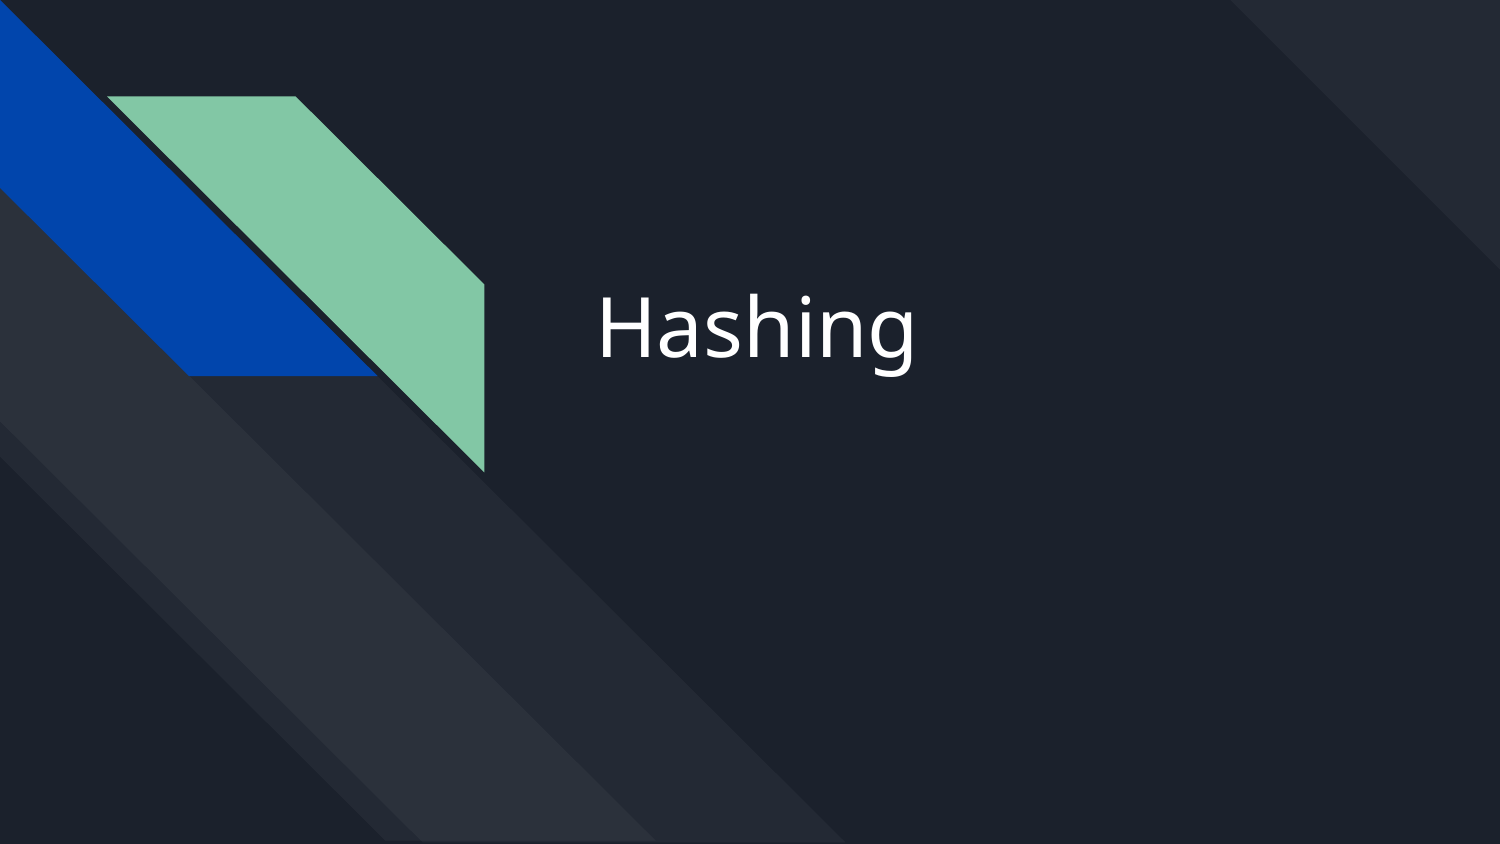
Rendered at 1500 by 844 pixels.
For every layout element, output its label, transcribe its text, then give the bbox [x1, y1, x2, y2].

title Hashing [580, 258, 1404, 518]
